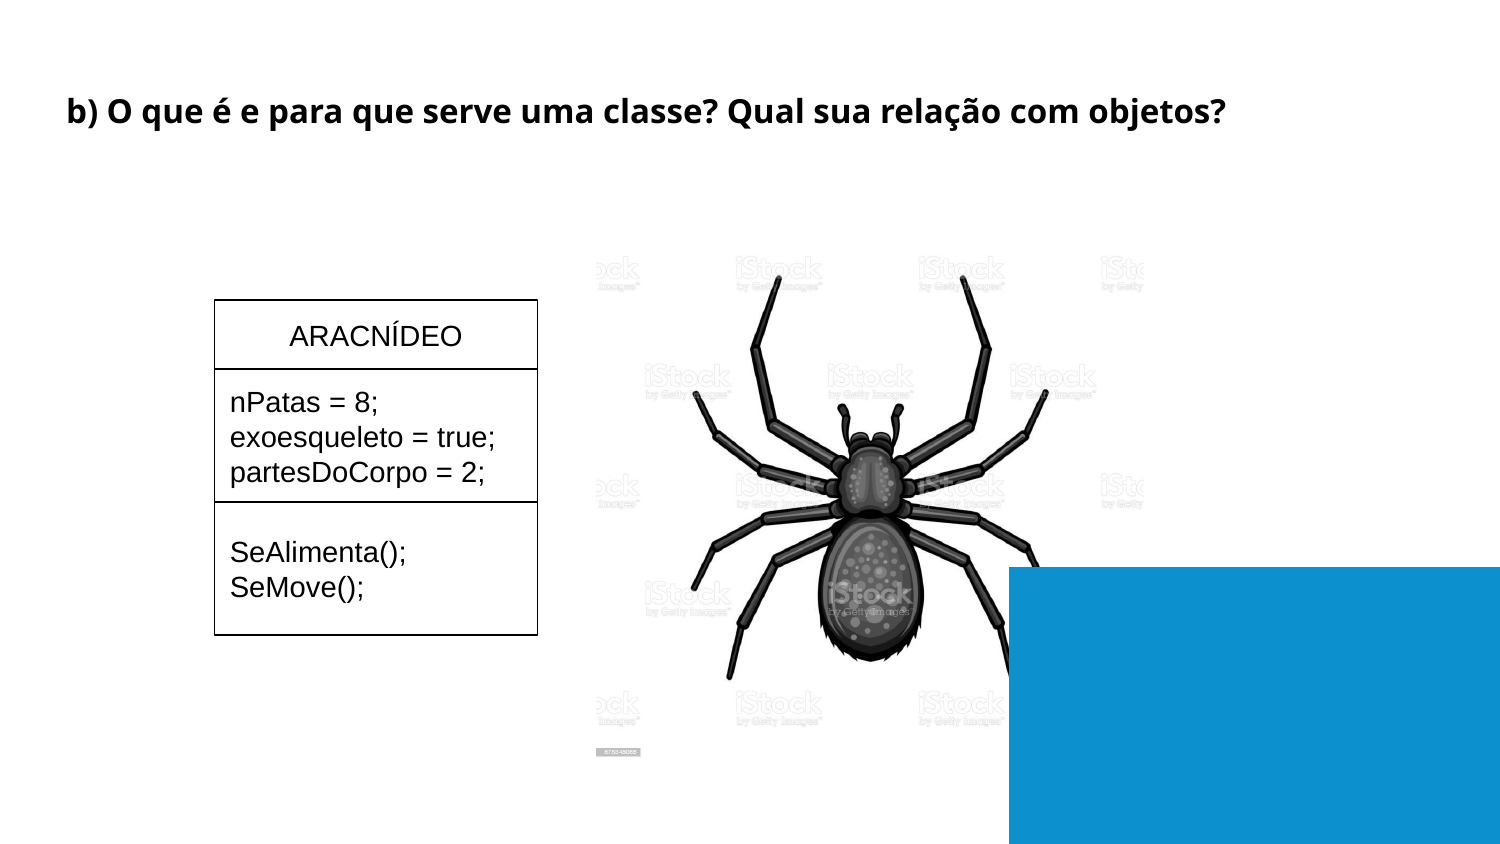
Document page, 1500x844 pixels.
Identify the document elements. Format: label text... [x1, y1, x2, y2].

title b) O que é e para que serve uma classe? Qual sua relação com objetos? [51, 72, 1449, 176]
text_box nPatas = 8; exoesqueleto = true; partesDoCorpo = 2; [214, 369, 538, 502]
picture [596, 215, 1144, 763]
text_box SeAlimenta(); SeMove(); [214, 502, 538, 635]
text_box ARACNÍDEO [214, 300, 538, 369]
